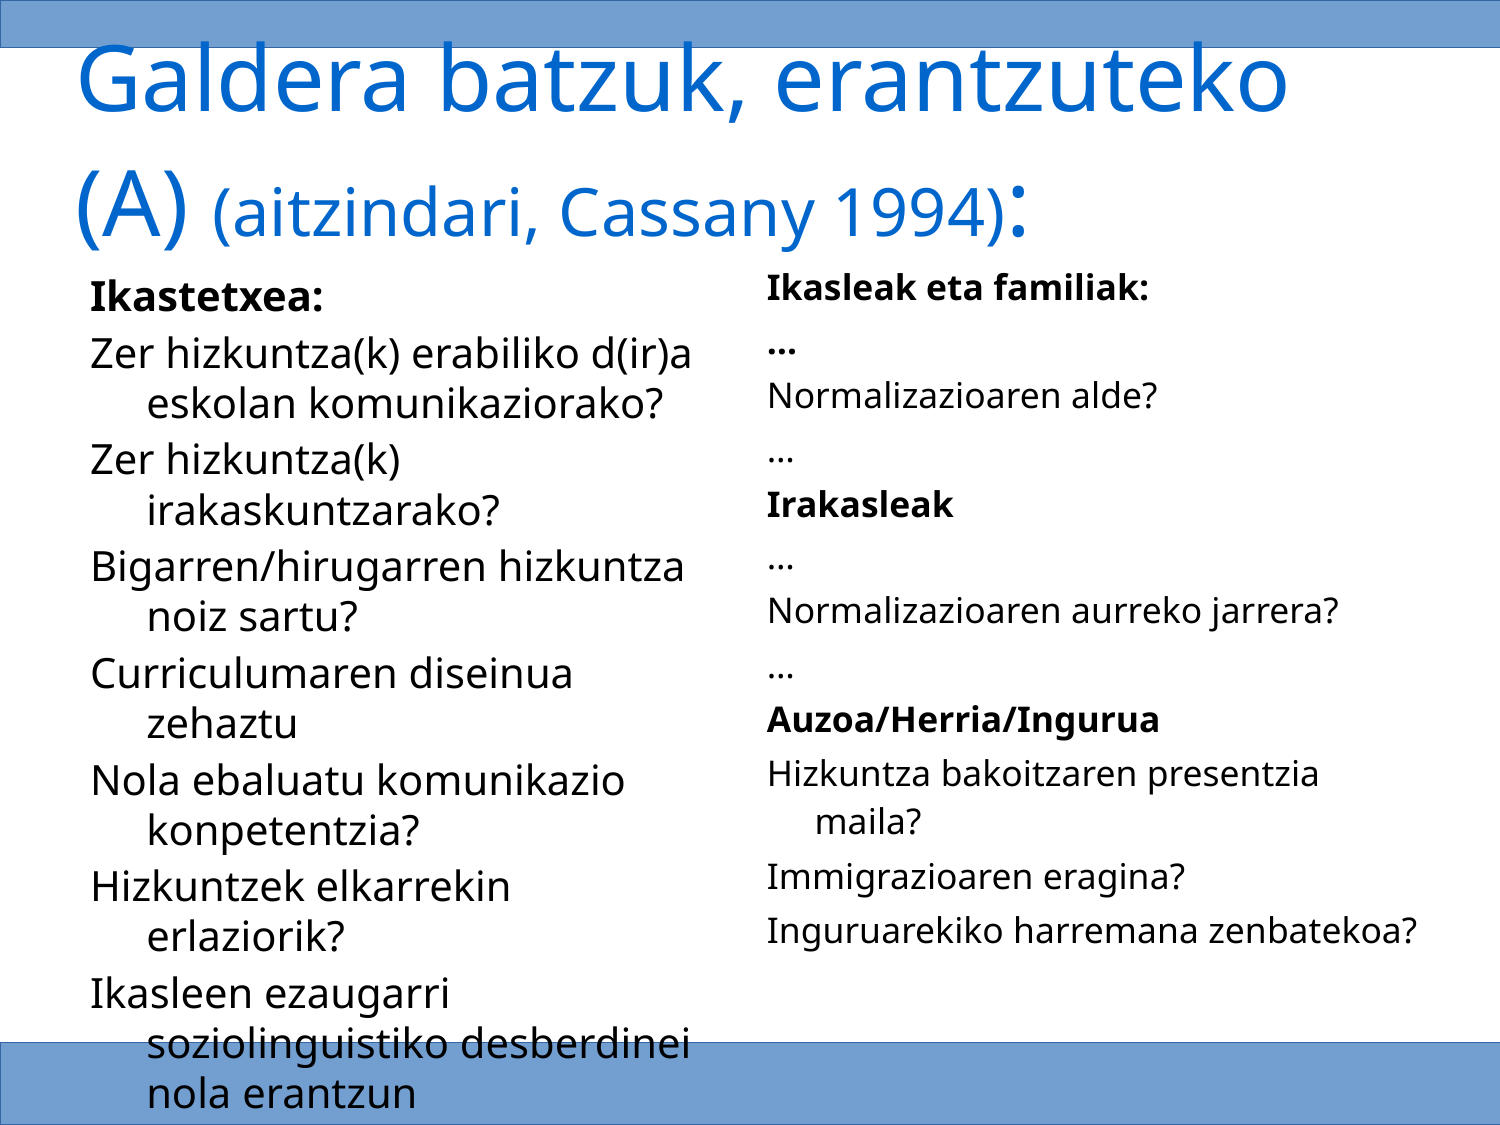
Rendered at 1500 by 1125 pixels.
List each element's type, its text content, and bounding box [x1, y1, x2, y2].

list Ikasleak eta familiak: … Normalizazioaren alde? … Irakasleak … Normalizazioaren aurreko jarrera? … Auzoa/Herria/Ingurua Hizkuntza bakoitzaren presentzia maila? Immigrazioaren eragina? Inguruarekiko harremana zenbatekoa? [766, 262, 1426, 1005]
list Ikastetxea: Zer hizkuntza(k) erabiliko d(ir)a eskolan komunikaziorako? Zer hizkuntza(k) irakaskuntzarako? Bigarren/hirugarren hizkuntza noiz sartu? Curriculumaren diseinua zehaztu Nola ebaluatu komunikazio konpetentzia? Hizkuntzek elkarrekin erlaziorik? Ikasleen ezaugarri soziolinguistiko desberdinei nola erantzun [75, 262, 734, 1005]
title Galdera batzuk, erantzuteko (A) (aitzindari, Cassany 1994): [75, 37, 1425, 240]
